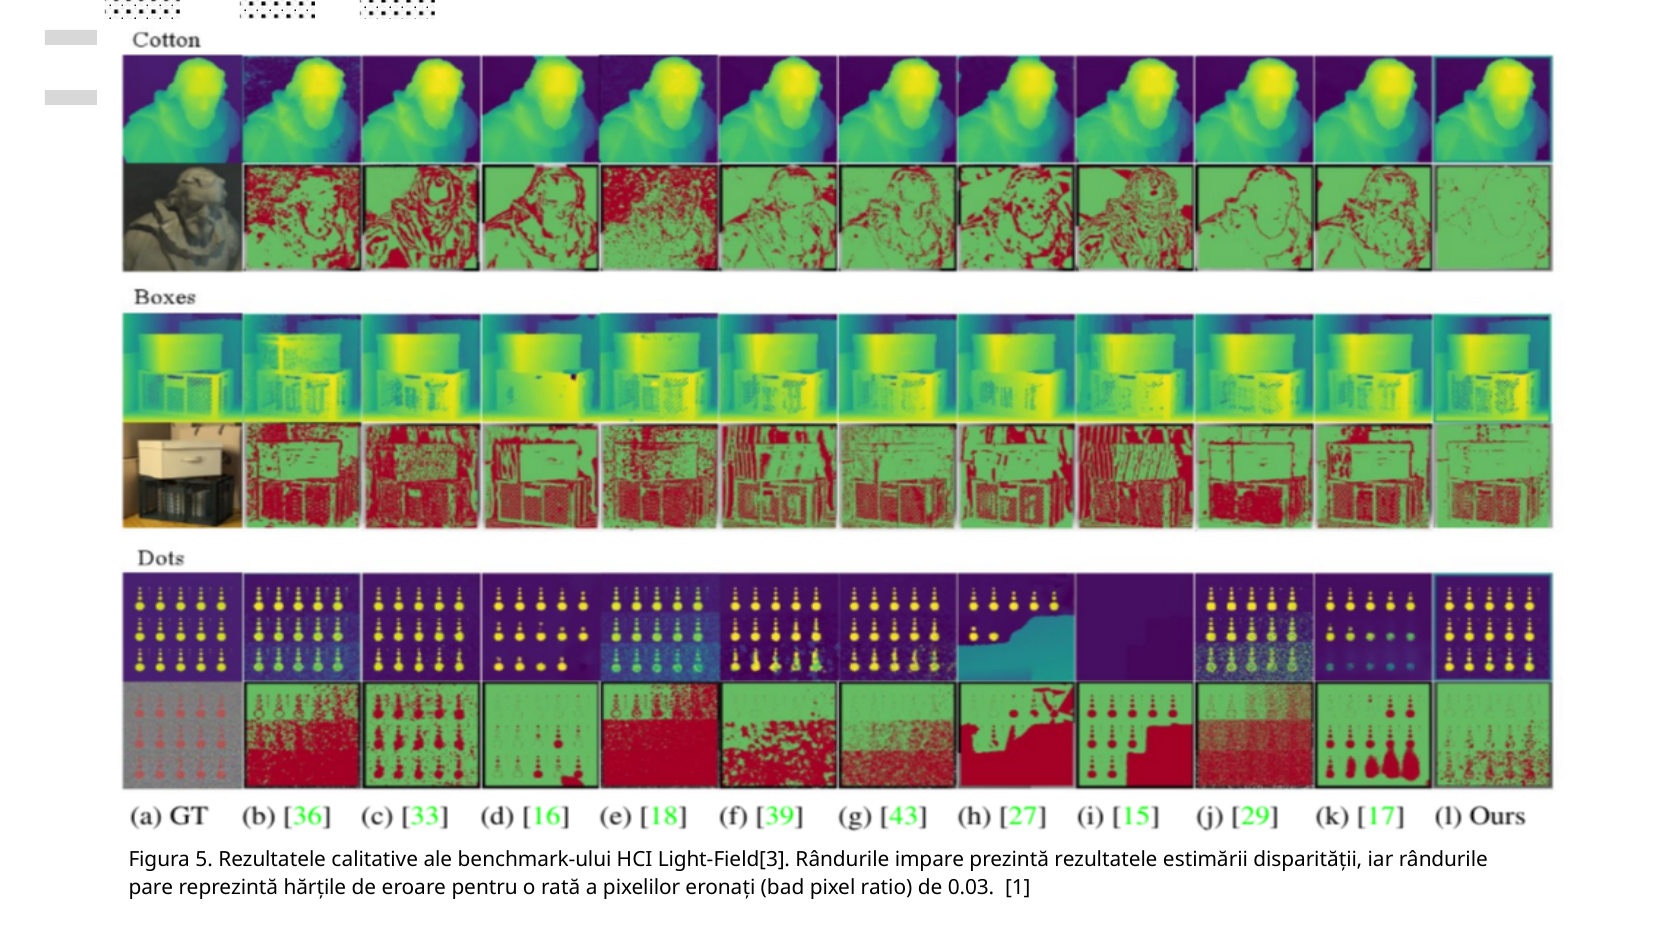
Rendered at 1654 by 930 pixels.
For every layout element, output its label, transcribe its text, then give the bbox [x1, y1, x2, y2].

text_box Figura 5. Rezultatele calitative ale benchmark-ului HCI Light-Field[3]. Rândurile impare prezintă rezultatele estimării disparității, iar rândurile pare reprezintă hărțile de eroare pentru o rată a pixelilor eronați (bad pixel ratio) de 0.03. [1] [113, 836, 1538, 913]
picture [97, 0, 1564, 837]
